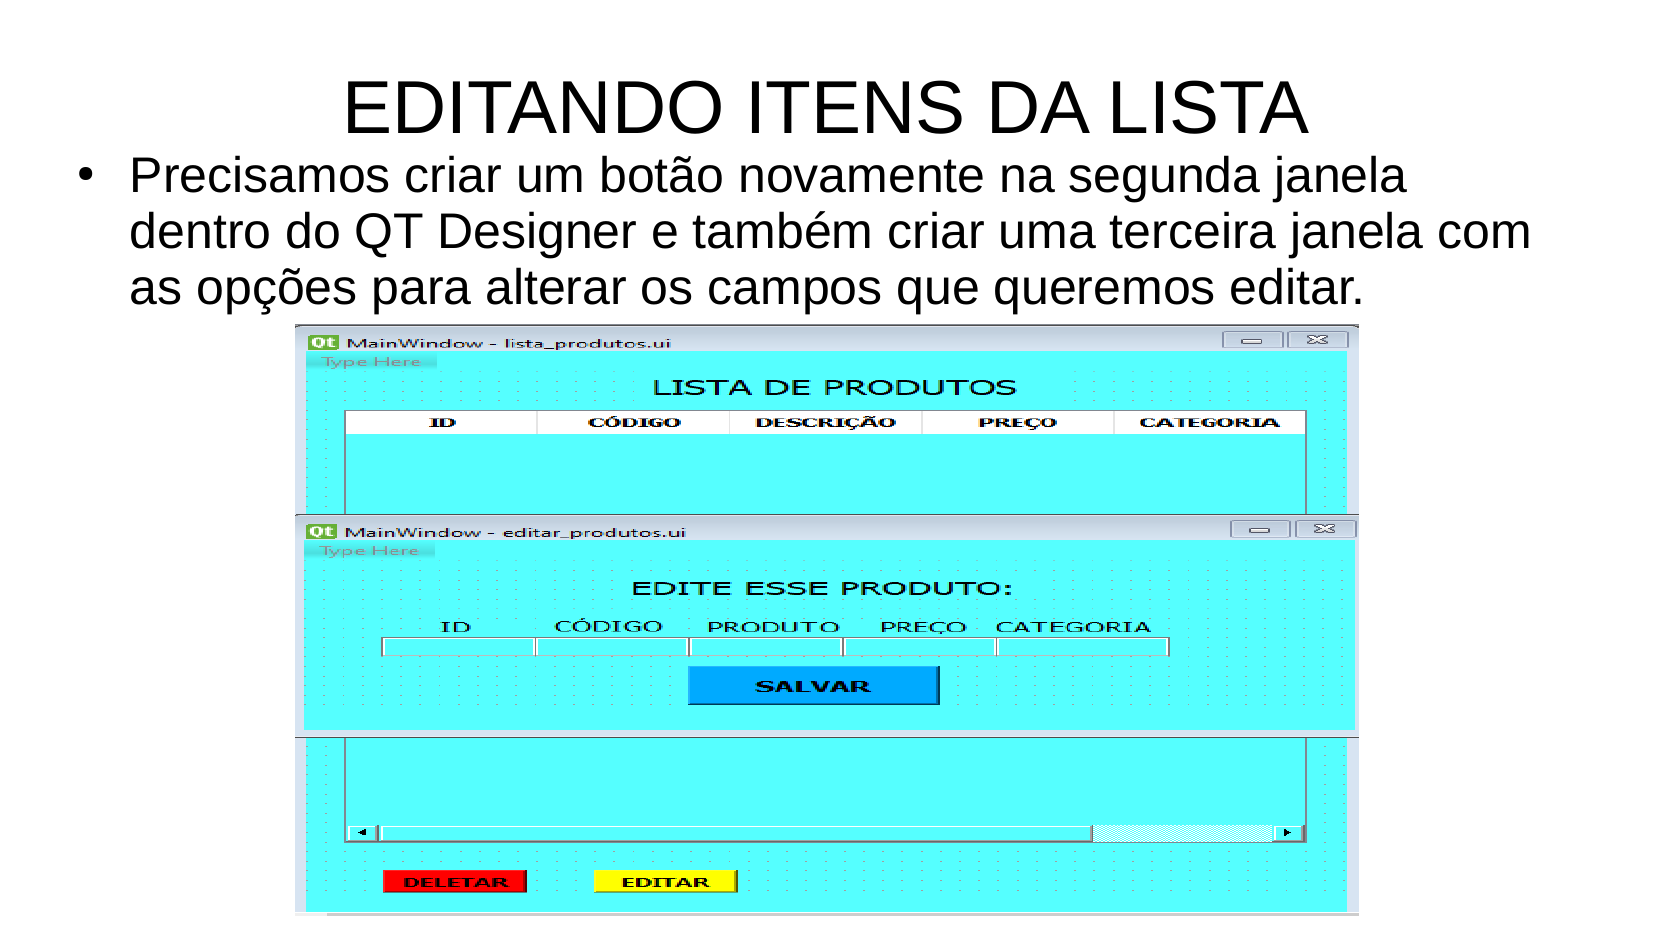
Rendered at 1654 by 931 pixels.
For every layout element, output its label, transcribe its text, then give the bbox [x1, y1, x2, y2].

title EDITANDO ITENS DA LISTA [82, 37, 1571, 178]
picture [295, 324, 1359, 916]
list Precisamos criar um botão novamente na segunda janela dentro do QT Designer e também criar uma terceira janela com as opções para alterar os campos que queremos editar. [59, 147, 1548, 405]
